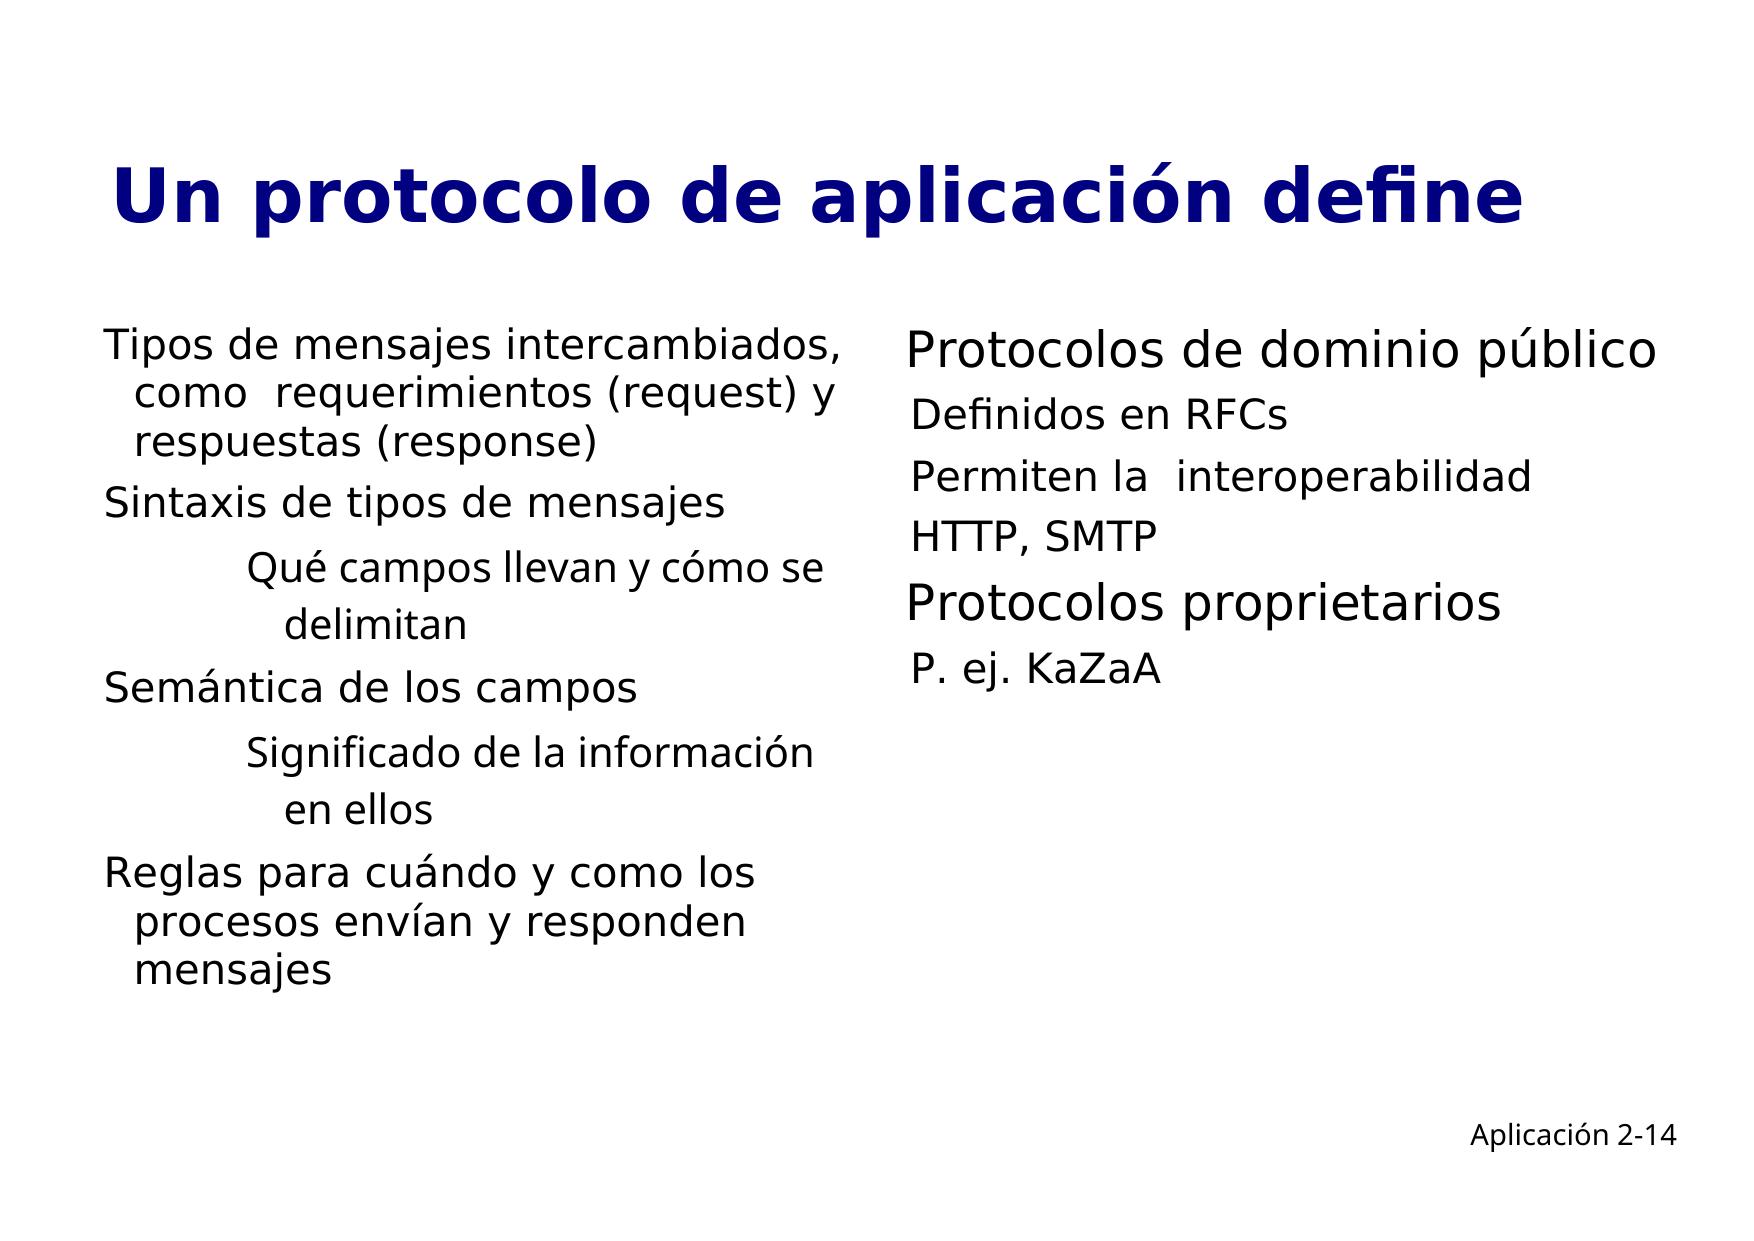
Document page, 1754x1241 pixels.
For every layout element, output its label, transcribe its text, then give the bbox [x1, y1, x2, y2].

title Un protocolo de aplicación define [95, 88, 1671, 305]
list Tipos de mensajes intercambiados, como requerimientos (request) y respuestas (response) Sintaxis de tipos de mensajes Qué campos llevan y cómo se delimitan Semántica de los campos Significado de la información en ellos Reglas para cuándo y como los procesos envían y responden mensajes [95, 320, 865, 1109]
list Protocolos de dominio público Definidos en RFCs Permiten la interoperabilidad HTTP, SMTP Protocolos proprietarios P. ej. KaZaA [902, 320, 1672, 1109]
